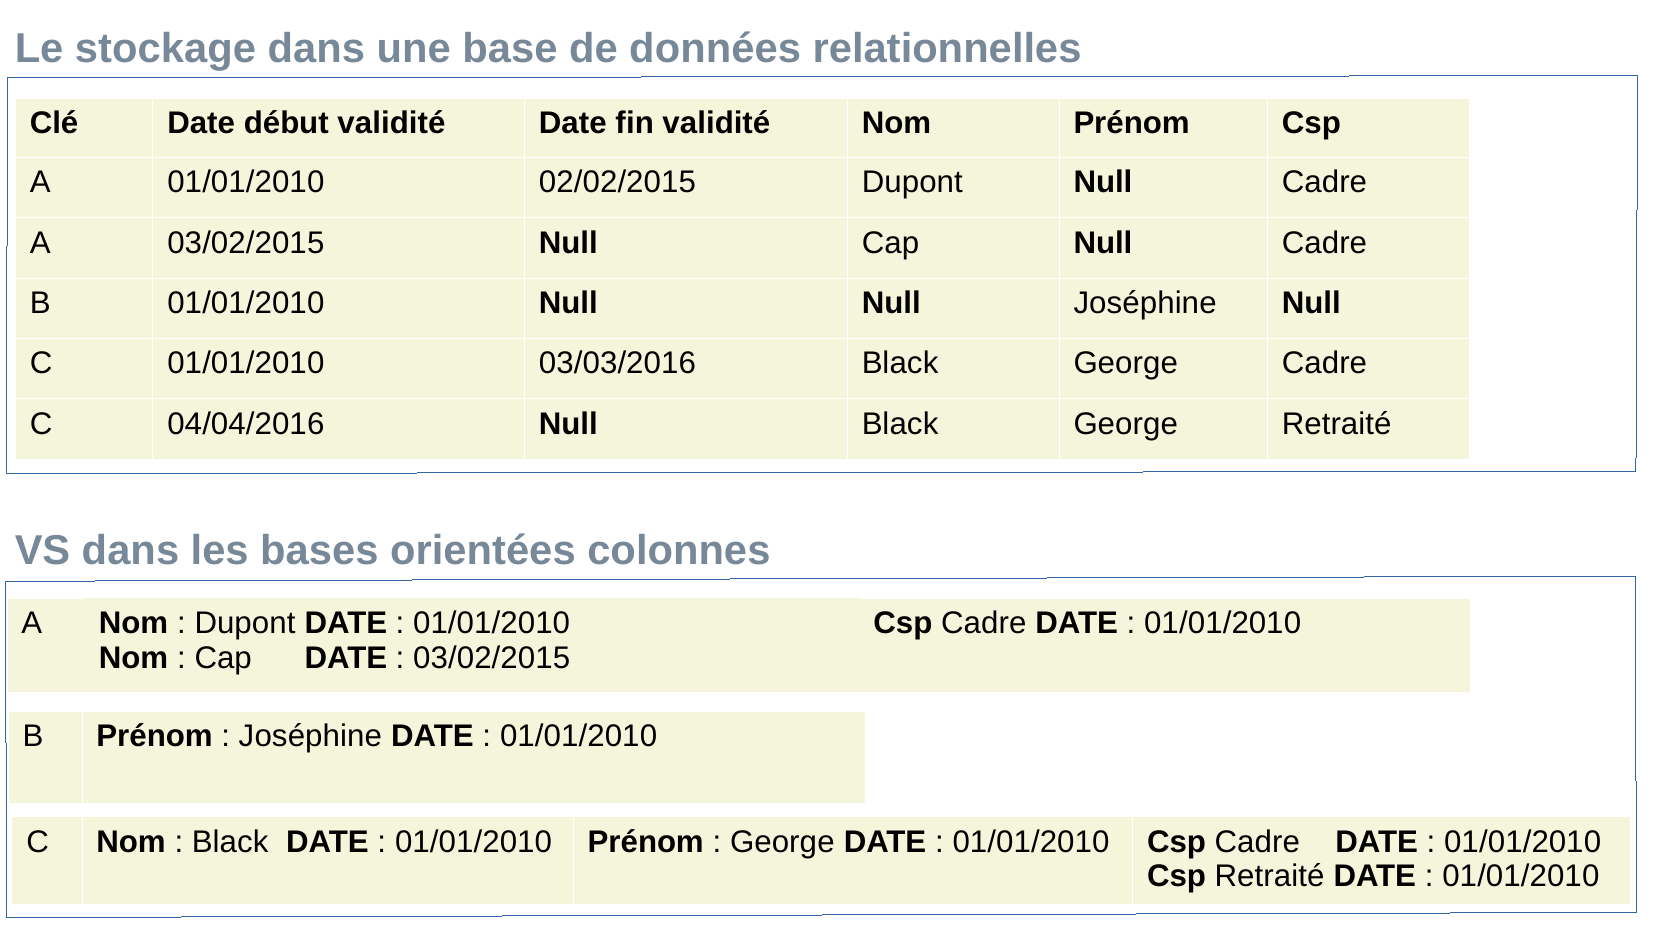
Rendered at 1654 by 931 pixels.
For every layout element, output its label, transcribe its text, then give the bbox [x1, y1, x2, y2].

table_cell Null [525, 218, 847, 278]
table_header B [9, 712, 82, 803]
table_header Nom [848, 99, 1059, 157]
table_cell 01/01/2010 [153, 158, 524, 217]
text_box Le stockage dans une base de données relationnelles [0, 17, 1097, 80]
table_cell Null [1060, 218, 1267, 278]
table_cell Black [848, 339, 1059, 398]
table_cell 04/04/2016 [153, 399, 524, 459]
table_cell Null [1268, 279, 1469, 338]
table_cell Null [525, 399, 847, 459]
table_cell A [16, 158, 152, 217]
table_header Csp [1268, 99, 1469, 157]
table_header Nom : Black DATE : 01/01/2010 [83, 817, 573, 904]
table_cell Null [525, 279, 847, 338]
table_header Prénom : Joséphine DATE : 01/01/2010 [83, 712, 865, 803]
table_cell Retraité [1268, 399, 1469, 459]
table_cell Null [848, 279, 1059, 338]
table_header Date fin validité [525, 99, 847, 157]
table_header Nom : Dupont DATE : 01/01/2010 Nom : Cap DATE : 03/02/2015 [84, 598, 859, 692]
table_cell 01/01/2010 [153, 279, 524, 338]
table_header Csp Cadre DATE : 01/01/2010 [859, 599, 1470, 692]
table_cell 02/02/2015 [525, 158, 847, 217]
table_header Csp Cadre DATE : 01/01/2010 Csp Retraité DATE : 01/01/2010 [1133, 817, 1630, 904]
table_cell Cap [848, 218, 1059, 278]
table_header A [8, 599, 84, 692]
table_cell C [16, 399, 152, 459]
table_header Prénom [1060, 99, 1267, 157]
table_cell George [1060, 339, 1267, 398]
table_cell 03/02/2015 [153, 218, 524, 278]
table_cell Black [848, 399, 1059, 459]
table_cell Dupont [848, 158, 1059, 217]
text_box VS dans les bases orientées colonnes [0, 519, 786, 581]
table_header Clé [16, 99, 152, 157]
table_cell C [16, 339, 152, 398]
table_cell Cadre [1268, 339, 1469, 398]
table_cell Null [1060, 158, 1267, 217]
table_cell B [16, 279, 152, 338]
table_cell Cadre [1268, 218, 1469, 278]
table_cell Cadre [1268, 158, 1469, 217]
table_cell A [16, 218, 152, 278]
table_cell 03/03/2016 [525, 339, 847, 398]
table_header Prénom : George DATE : 01/01/2010 [574, 817, 1132, 904]
table_cell George [1060, 399, 1267, 459]
table_header C [12, 817, 82, 904]
table_header Date début validité [153, 99, 524, 157]
table_cell 01/01/2010 [153, 339, 524, 398]
table_cell Joséphine [1060, 279, 1267, 338]
